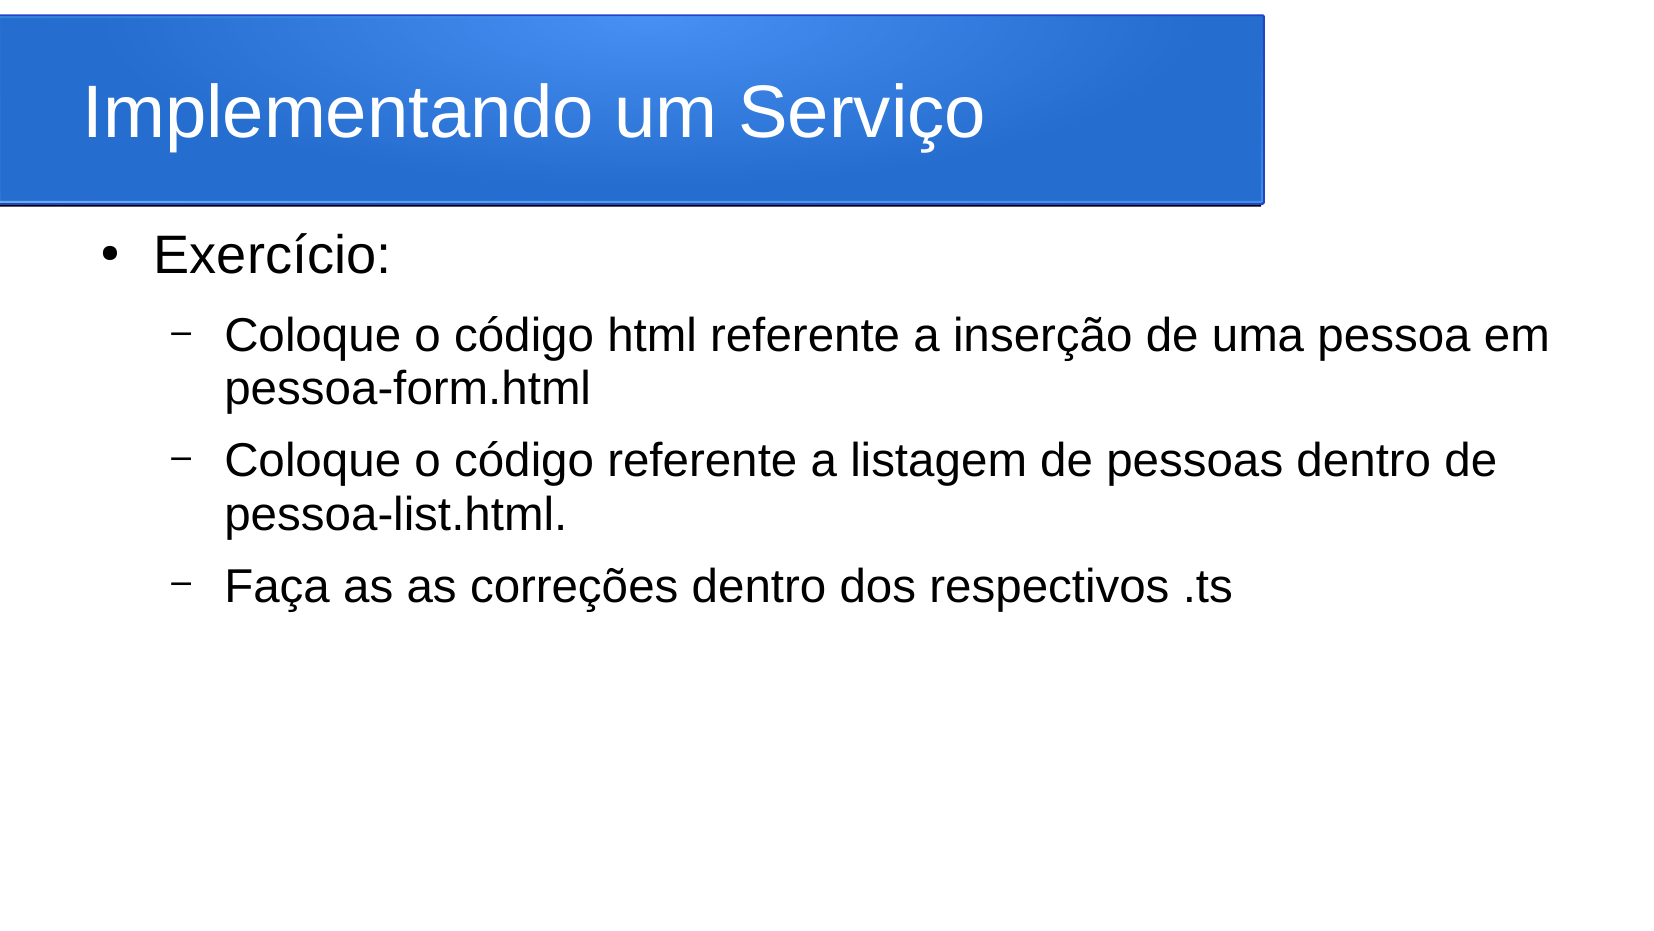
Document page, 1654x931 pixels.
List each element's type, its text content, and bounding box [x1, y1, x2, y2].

list Exercício: Coloque o código html referente a inserção de uma pessoa em pessoa-form.html Coloque o código referente a listagem de pessoas dentro de pessoa-list.html. Faça as as correções dentro dos respectivos .ts [82, 224, 1571, 764]
title Implementando um Serviço [82, 35, 1235, 189]
